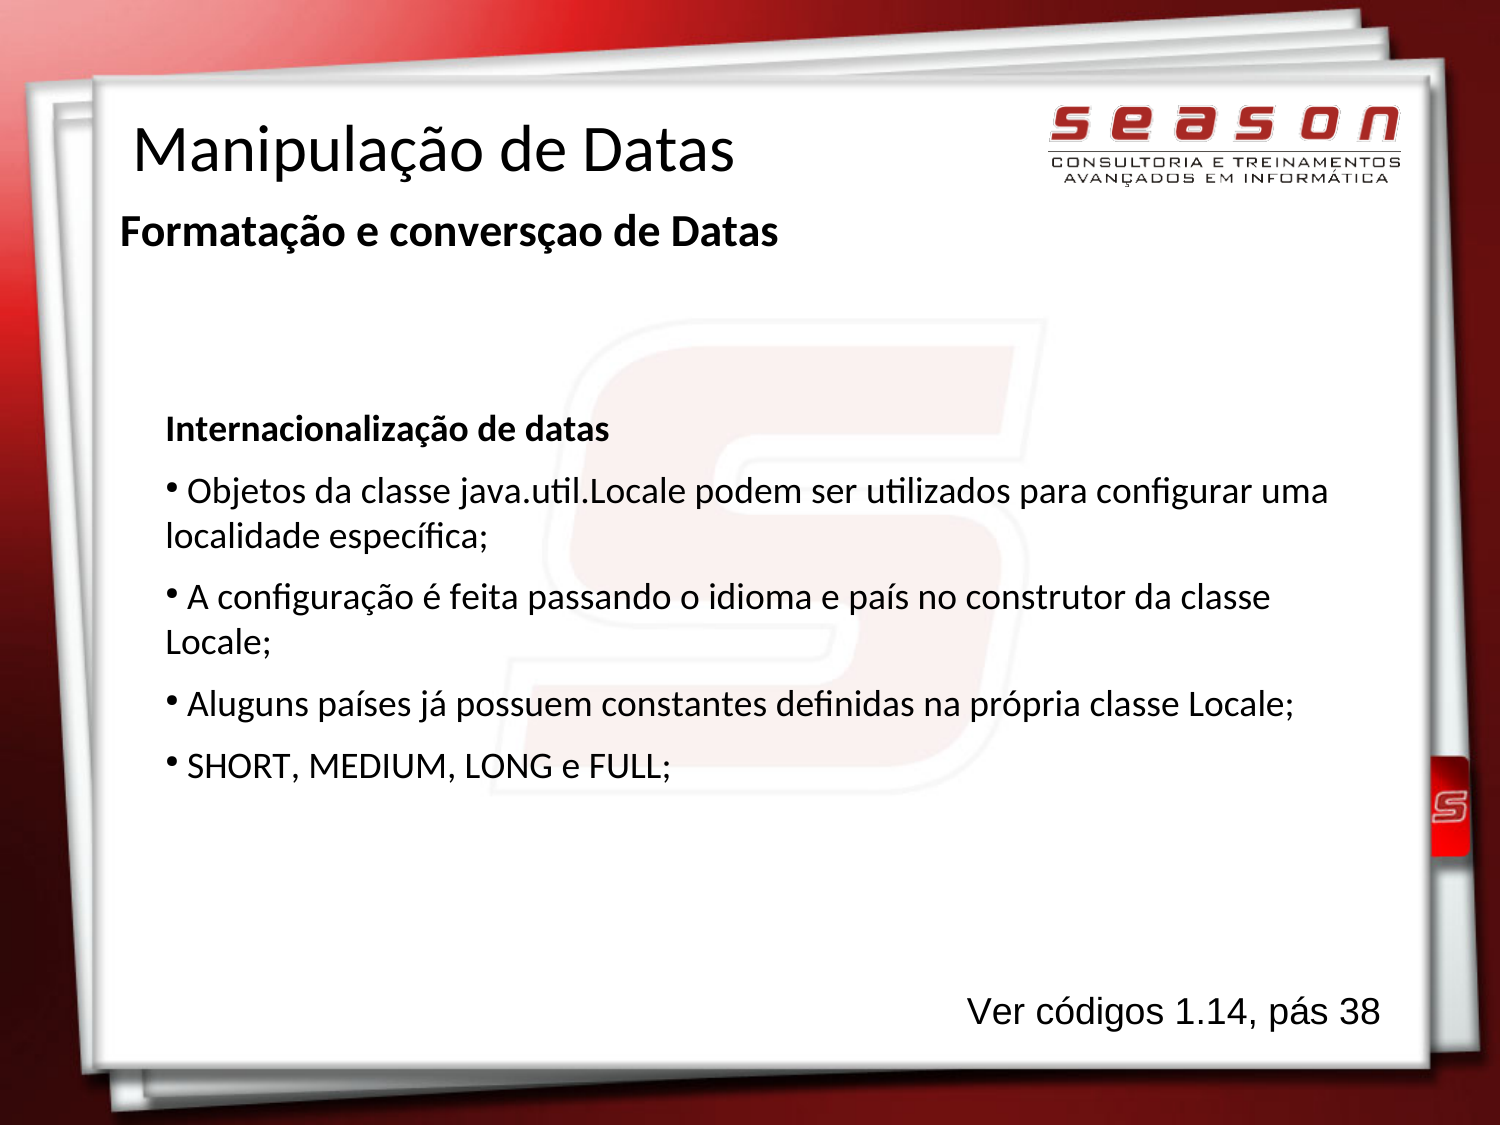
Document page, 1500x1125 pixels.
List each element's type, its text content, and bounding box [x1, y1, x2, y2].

picture [0, 0, 1500, 1125]
text_box Ver códigos 1.14, pás 38 [708, 979, 1396, 1040]
text_box Internacionalização de datas Objetos da classe java.util.Locale podem ser utilizados para configurar uma localidade específica; A configuração é feita passando o idioma e país no construtor da classe Locale; Aluguns países já possuem constantes definidas na própria classe Locale; SHORT, MEDIUM, LONG e FULL; [165, 357, 1359, 894]
title Manipulação de Datas [118, 33, 1394, 257]
text_box Formatação e conversçao de Datas [119, 200, 1240, 256]
